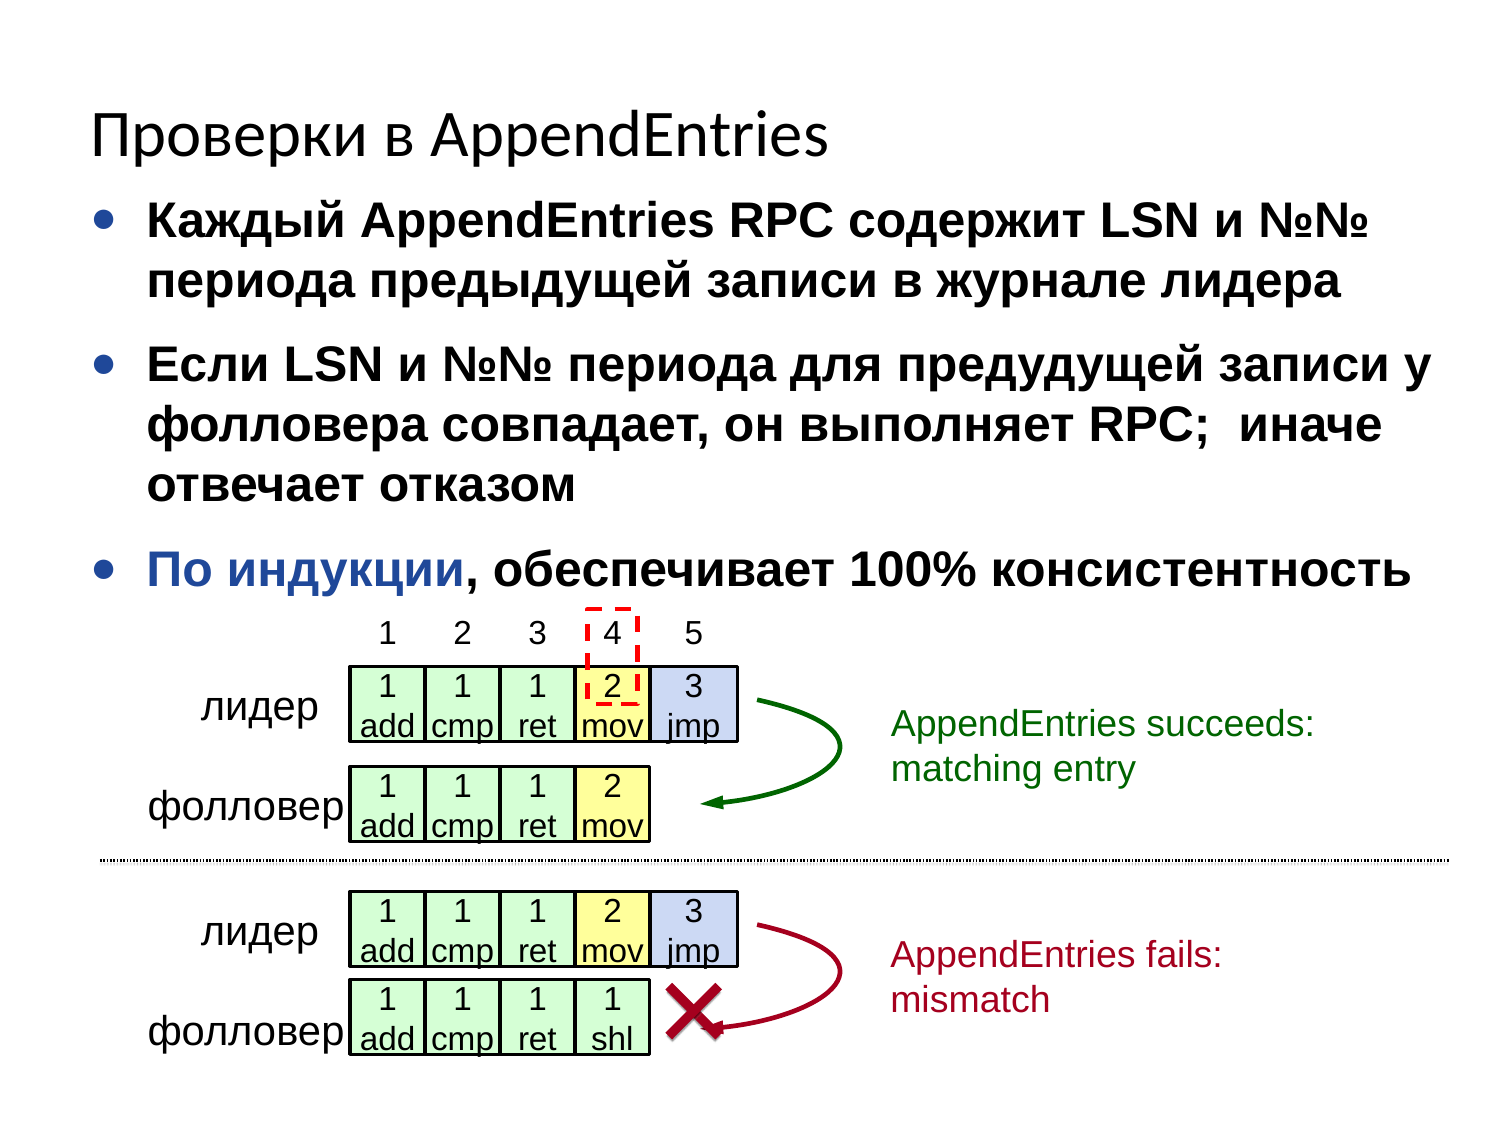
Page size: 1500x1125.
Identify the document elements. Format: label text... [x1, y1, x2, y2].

text_box фолловер [147, 778, 345, 829]
text_box 3 jmp [706, 721, 715, 735]
text_box 4 [574, 603, 649, 659]
text_box фолловер [166, 800, 176, 818]
text_box 1 cmp [424, 891, 499, 967]
text_box лидер [301, 700, 313, 718]
text_box 1 ret [499, 766, 574, 842]
text_box 2 [424, 603, 499, 659]
text_box 1 add [349, 979, 424, 1055]
text_box AppendEntries fails: mismatch [875, 922, 1239, 1028]
text_box 1 shl [574, 979, 650, 1055]
text_box AppendEntries succeeds: matching entry [876, 691, 1331, 797]
text_box фолловер [147, 1003, 345, 1054]
text_box 1 ret [499, 891, 574, 967]
text_box 1 cmp [480, 1034, 489, 1048]
list Каждый AppendEntries RPC содержит LSN и №№ периода предыдущей записи в журнале лидера Если LSN и №№ периода для предудущей записи у фолловера совпадает, он выполняет RPC; иначе отвечает отказом По индукции, обеспечивает 100% консистентность [75, 179, 1458, 580]
text_box 1 add [349, 666, 424, 742]
text_box 1 ret [499, 666, 574, 742]
text_box 5 [649, 603, 738, 659]
text_box 1 cmp [480, 721, 489, 735]
text_box фолловер [153, 800, 162, 818]
text_box 3 jmp [706, 946, 715, 960]
text_box фолловер [327, 1025, 339, 1043]
text_box 2 mov [574, 766, 650, 842]
text_box 1 cmp [424, 766, 499, 842]
text_box 1 add [349, 891, 424, 967]
title Проверки в AppendEntries [75, 79, 1425, 180]
text_box 3 jmp [650, 666, 738, 742]
text_box лидер [200, 903, 320, 954]
text_box 1 cmp [424, 979, 499, 1055]
text_box 1 cmp [480, 946, 489, 960]
text_box 2 mov [574, 666, 650, 742]
text_box лидер [200, 678, 320, 729]
text_box лидер [301, 925, 313, 943]
text_box 1 ret [499, 979, 574, 1055]
text_box 1 [349, 603, 424, 659]
text_box 3 [499, 603, 574, 659]
text_box 1 cmp [480, 821, 489, 835]
text_box 1 cmp [424, 666, 499, 742]
text_box фолловер [327, 800, 339, 818]
text_box 1 add [349, 766, 424, 842]
text_box фолловер [153, 1025, 162, 1043]
text_box 3 jmp [650, 891, 738, 967]
text_box 2 mov [574, 891, 650, 967]
text_box фолловер [166, 1025, 176, 1043]
